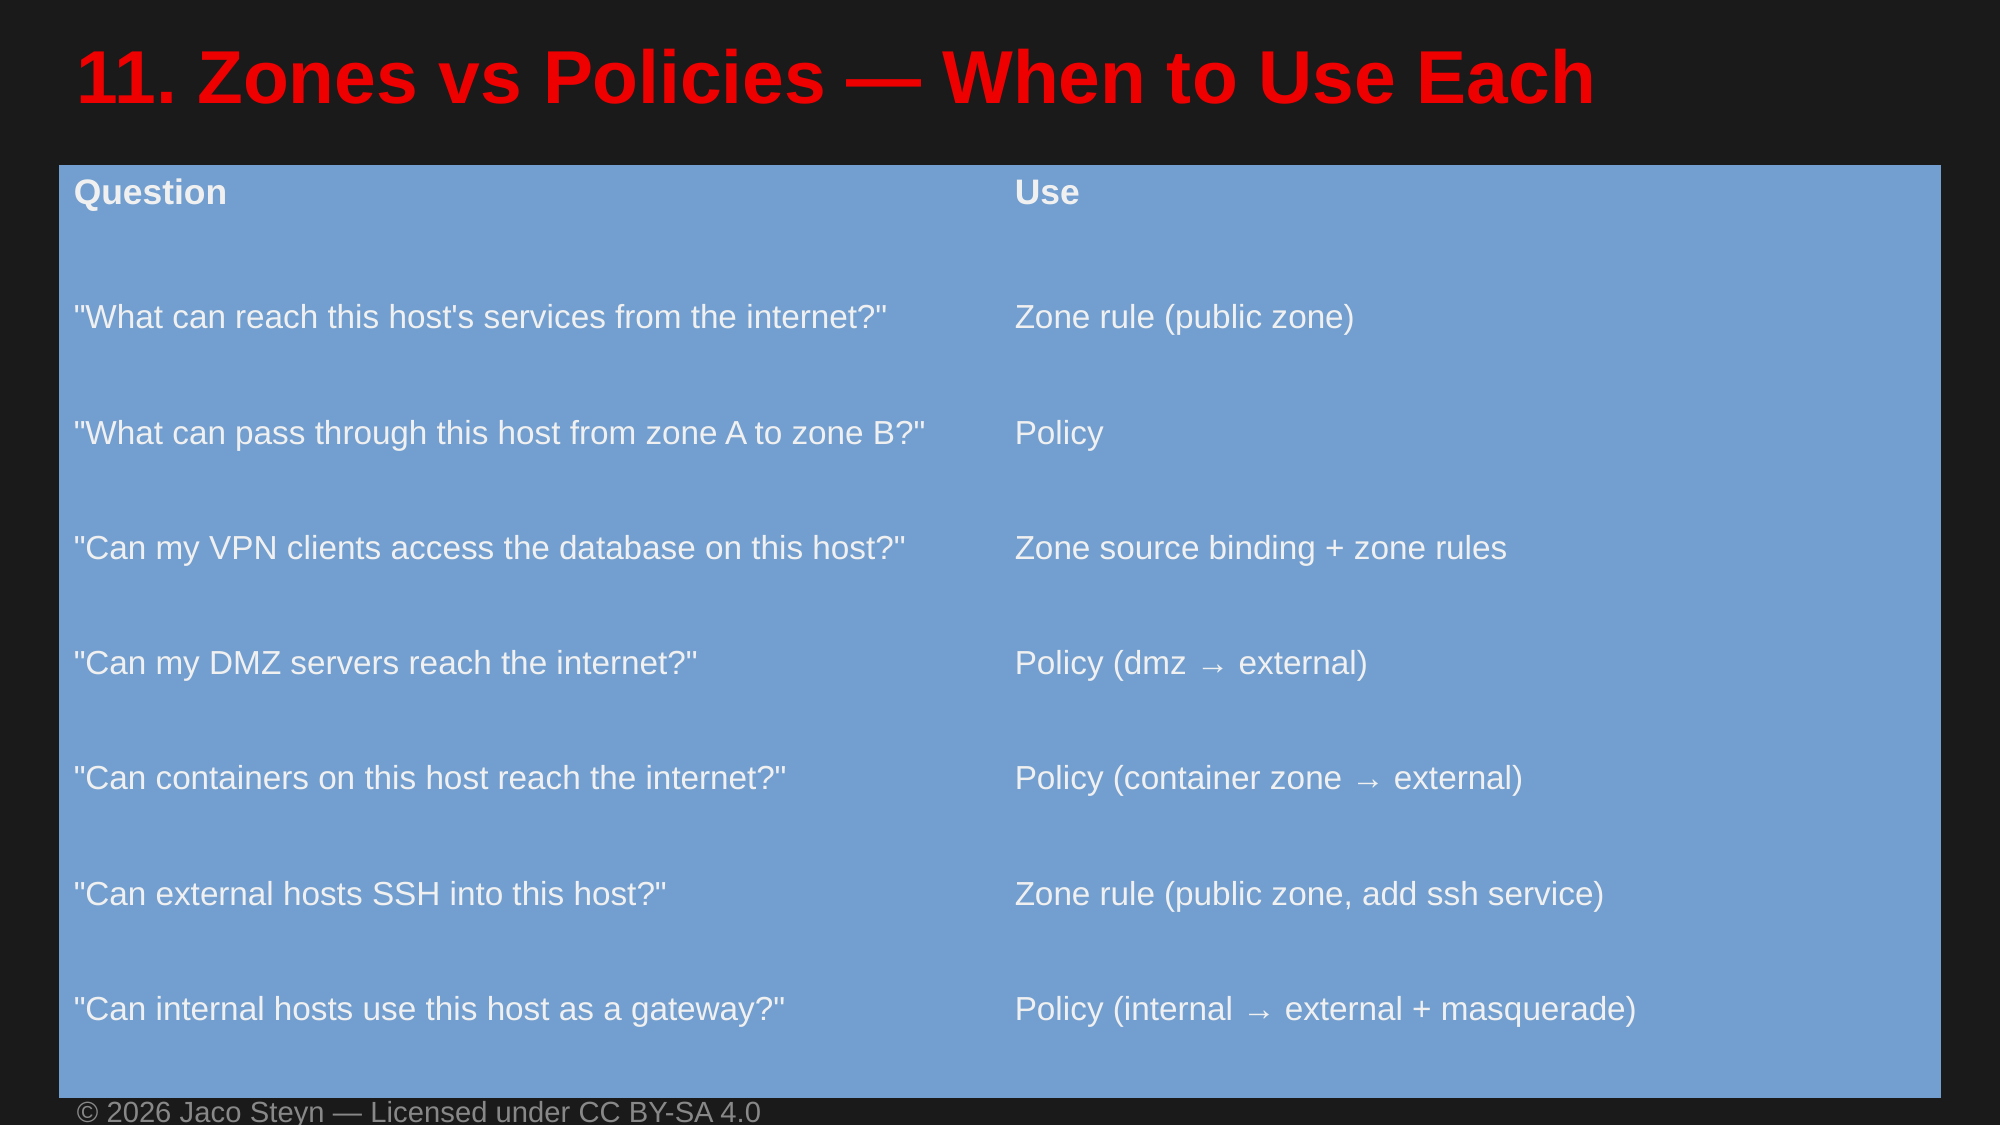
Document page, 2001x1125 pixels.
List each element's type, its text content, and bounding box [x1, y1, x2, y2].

table_cell Policy (container zone → external) [1000, 752, 1941, 868]
table_cell "Can containers on this host reach the internet?" [59, 752, 1000, 868]
table_header Use [1000, 165, 1941, 292]
table_cell Zone rule (public zone, add ssh service) [1000, 868, 1941, 983]
table_cell Zone rule (public zone) [1000, 292, 1941, 407]
table_cell "Can internal hosts use this host as a gateway?" [59, 983, 1000, 1083]
table_cell "Can my VPN clients access the database on this host?" [59, 522, 1000, 637]
table_cell "What can reach this host's services from the internet?" [59, 292, 1000, 407]
table_cell Policy [1000, 407, 1941, 522]
table_cell "Can external hosts SSH into this host?" [59, 868, 1000, 983]
text_box 11. Zones vs Policies — When to Use Each [59, 23, 1942, 142]
table_cell "What can pass through this host from zone A to zone B?" [59, 407, 1000, 522]
table_cell "Can my DMZ servers reach the internet?" [59, 637, 1000, 752]
table_header Question [59, 165, 1000, 292]
table_cell Policy (dmz → external) [1000, 637, 1941, 752]
table_cell Policy (internal → external + masquerade) [1000, 983, 1941, 1083]
table_cell Zone source binding + zone rules [1000, 522, 1941, 637]
text_box © 2026 Jaco Steyn — Licensed under CC BY-SA 4.0 [59, 1083, 1942, 1120]
